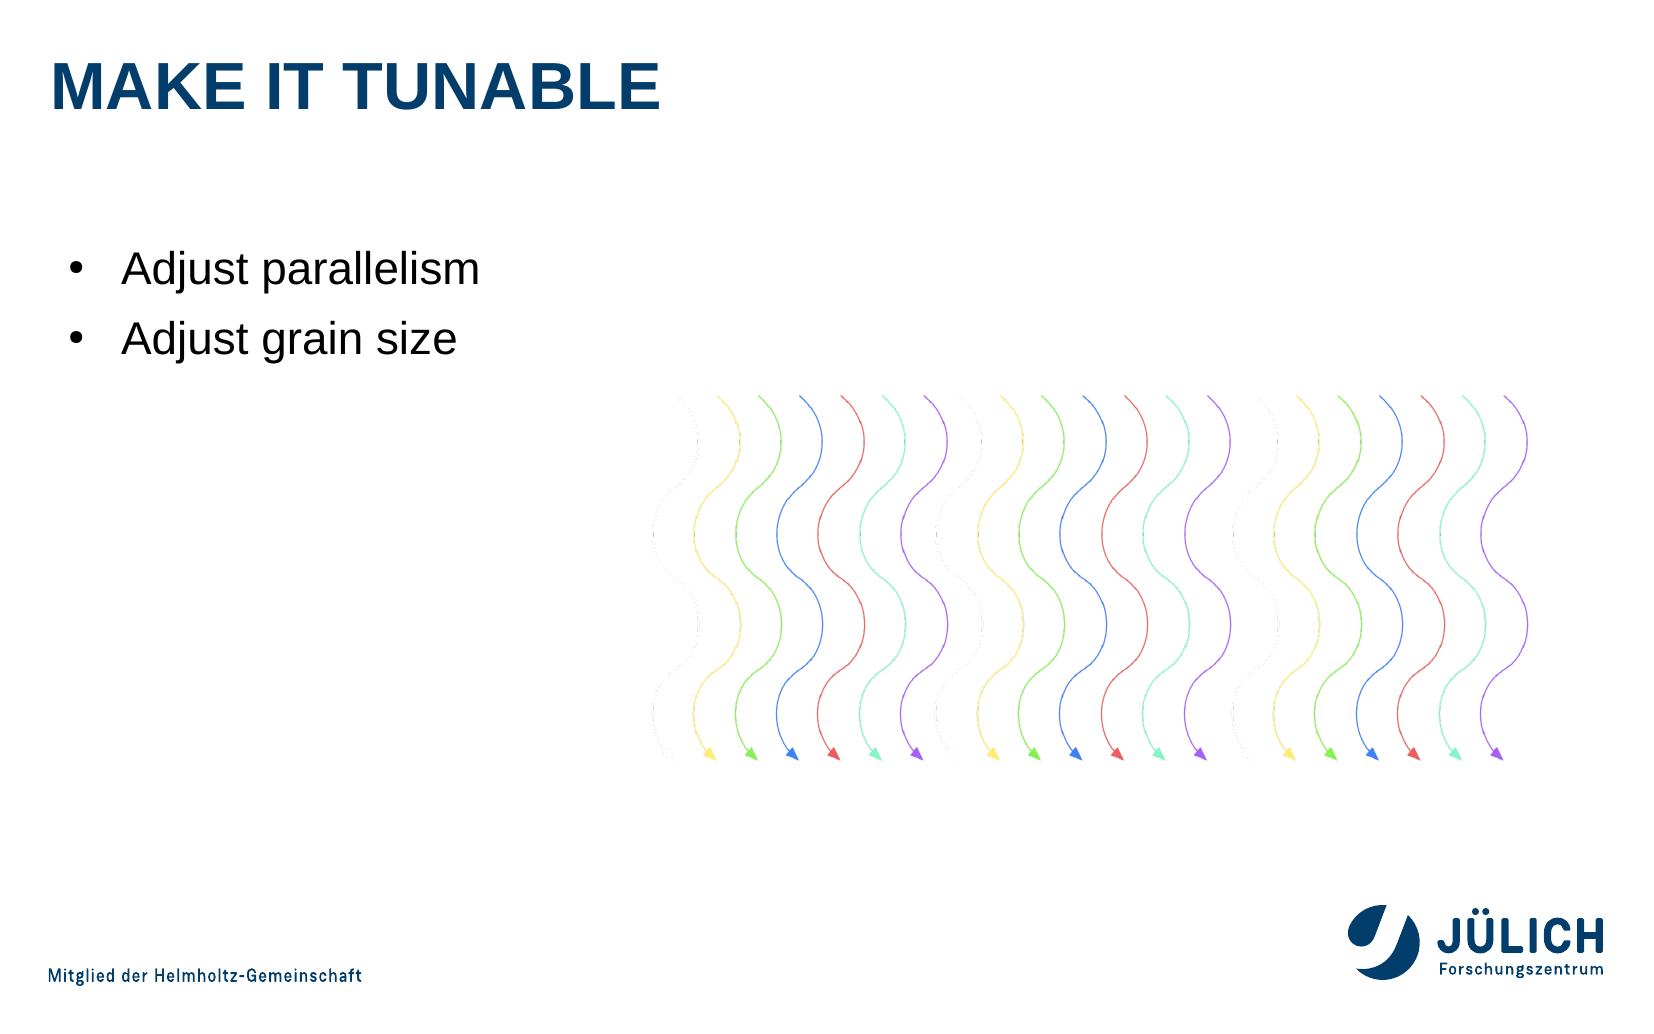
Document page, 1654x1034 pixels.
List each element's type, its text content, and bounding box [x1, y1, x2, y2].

picture [642, 393, 1537, 763]
list Adjust parallelism Adjust grain size [50, 235, 809, 871]
title Make It Tunable [50, 48, 1604, 219]
